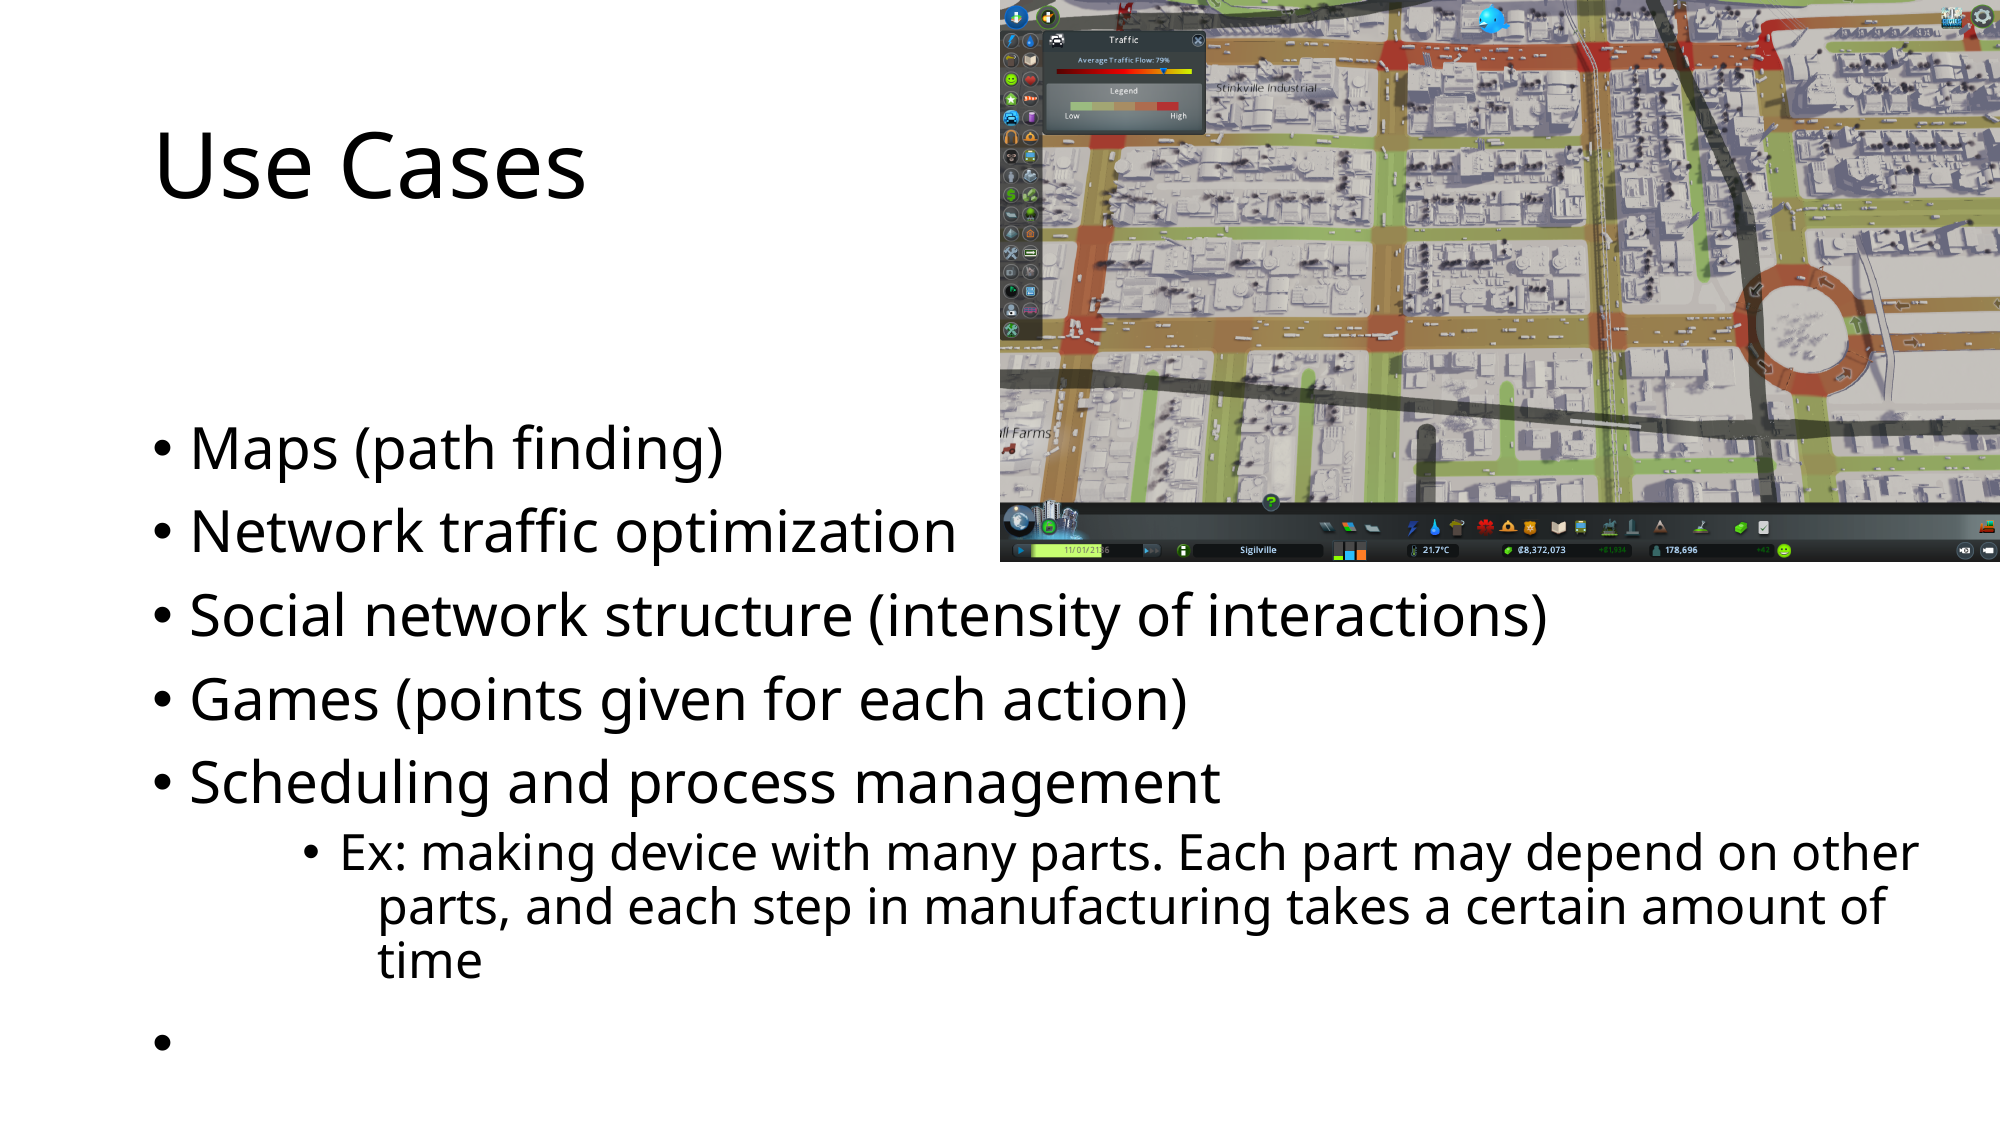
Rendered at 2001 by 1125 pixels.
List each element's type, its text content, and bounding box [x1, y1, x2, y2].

picture [1000, 0, 2000, 562]
list Maps (path finding) Network traffic optimization Social network structure (intensity of interactions) Games (points given for each action) Scheduling and process management Ex: making device with many parts. Each part may depend on other parts, and each step in manufacturing takes a certain amount of time [137, 411, 1957, 1125]
title Use Cases [137, 59, 1000, 278]
